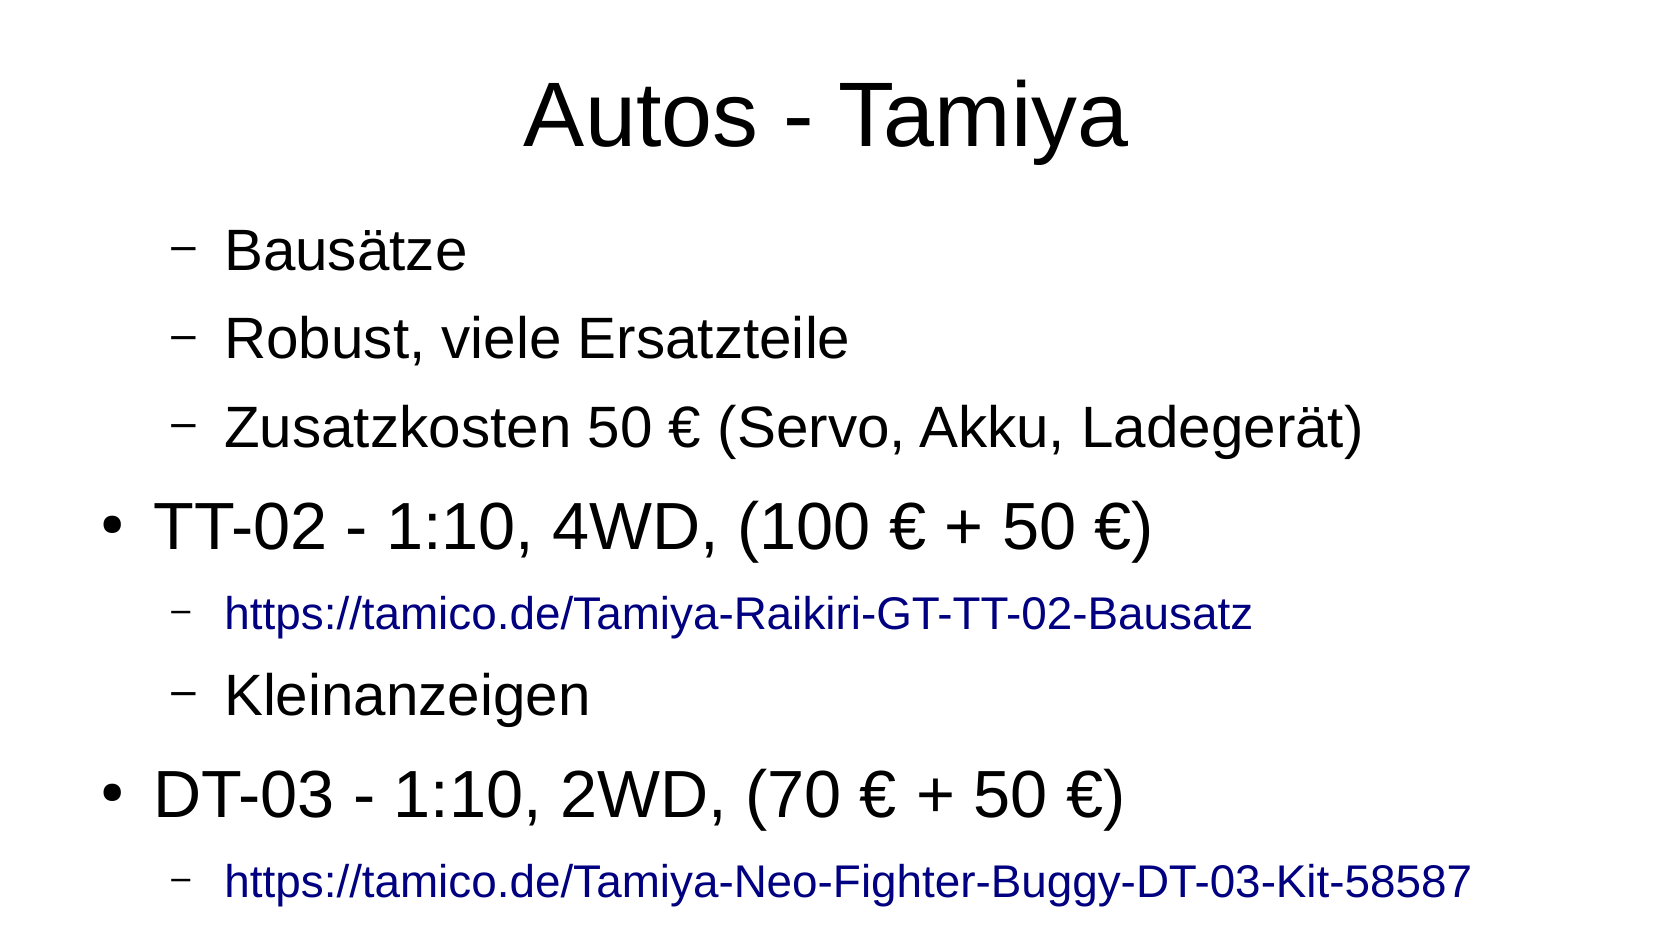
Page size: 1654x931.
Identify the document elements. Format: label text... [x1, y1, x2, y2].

title Autos - Tamiya [82, 37, 1571, 193]
list Bausätze Robust, viele Ersatzteile Zusatzkosten 50 € (Servo, Akku, Ladegerät) TT-02 - 1:10, 4WD, (100 € + 50 €) https://tamico.de/Tamiya-Raikiri-GT-TT-02-Bausatz Kleinanzeigen DT-03 - 1:10, 2WD, (70 € + 50 €) https://tamico.de/Tamiya-Neo-Fighter-Buggy-DT-03-Kit-58587 [82, 217, 1571, 931]
